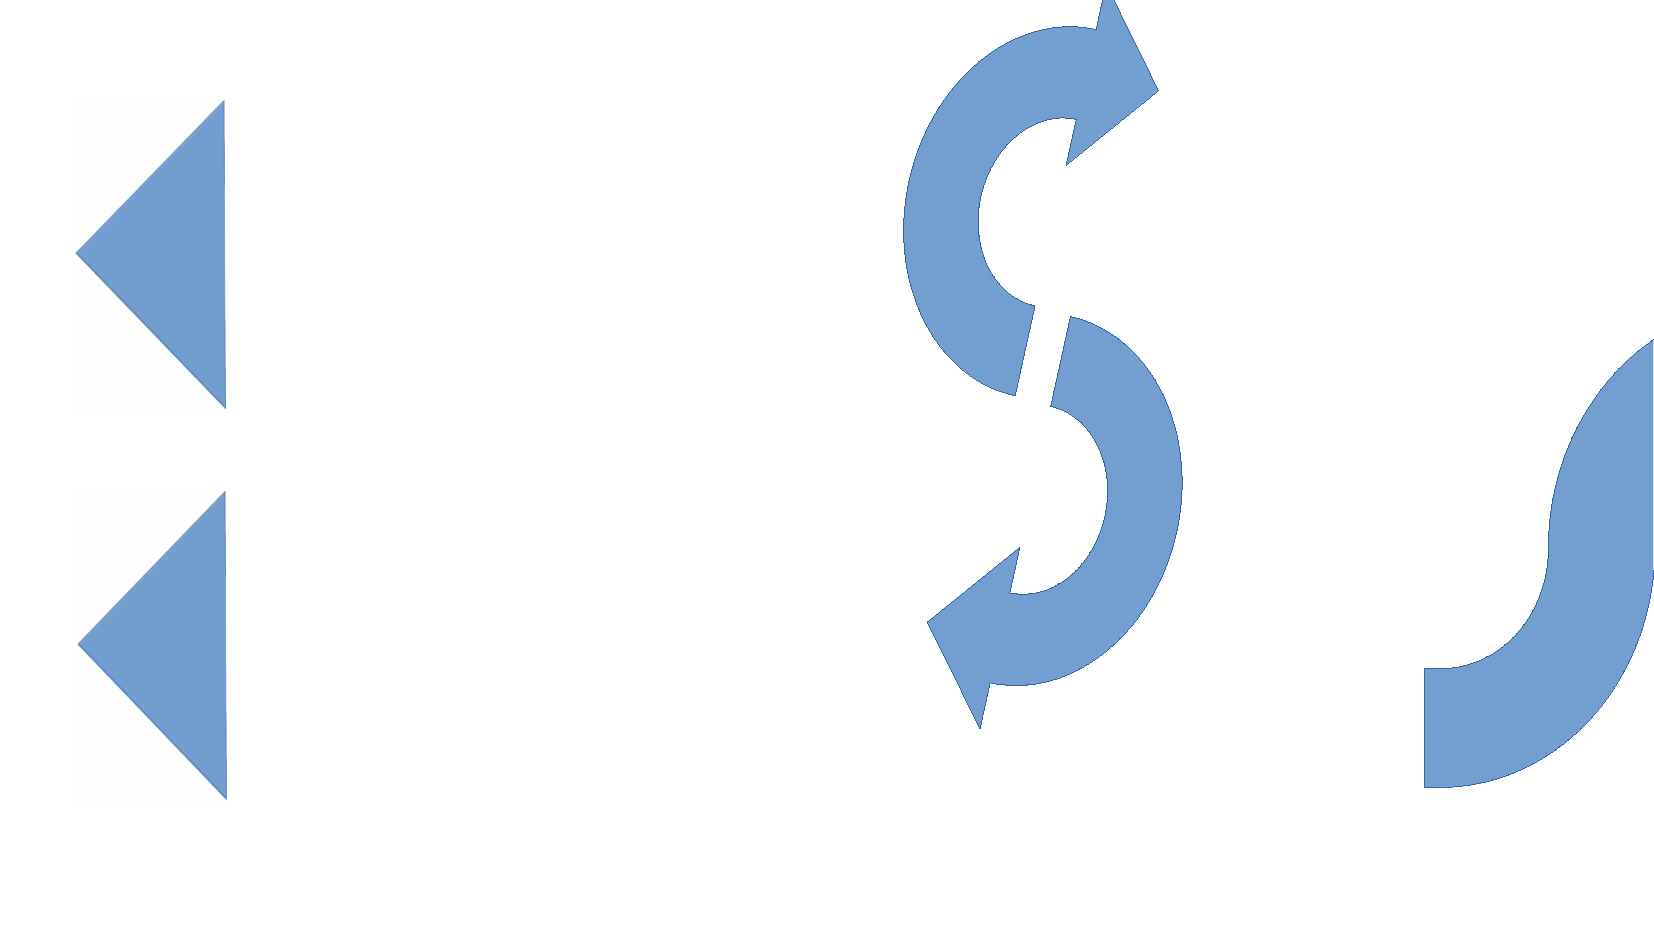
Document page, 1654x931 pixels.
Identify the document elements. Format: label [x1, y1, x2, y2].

text_box [927, 316, 1183, 729]
picture [75, 487, 227, 804]
text_box [903, 0, 1159, 396]
text_box [1424, 339, 1654, 788]
picture [73, 96, 226, 413]
